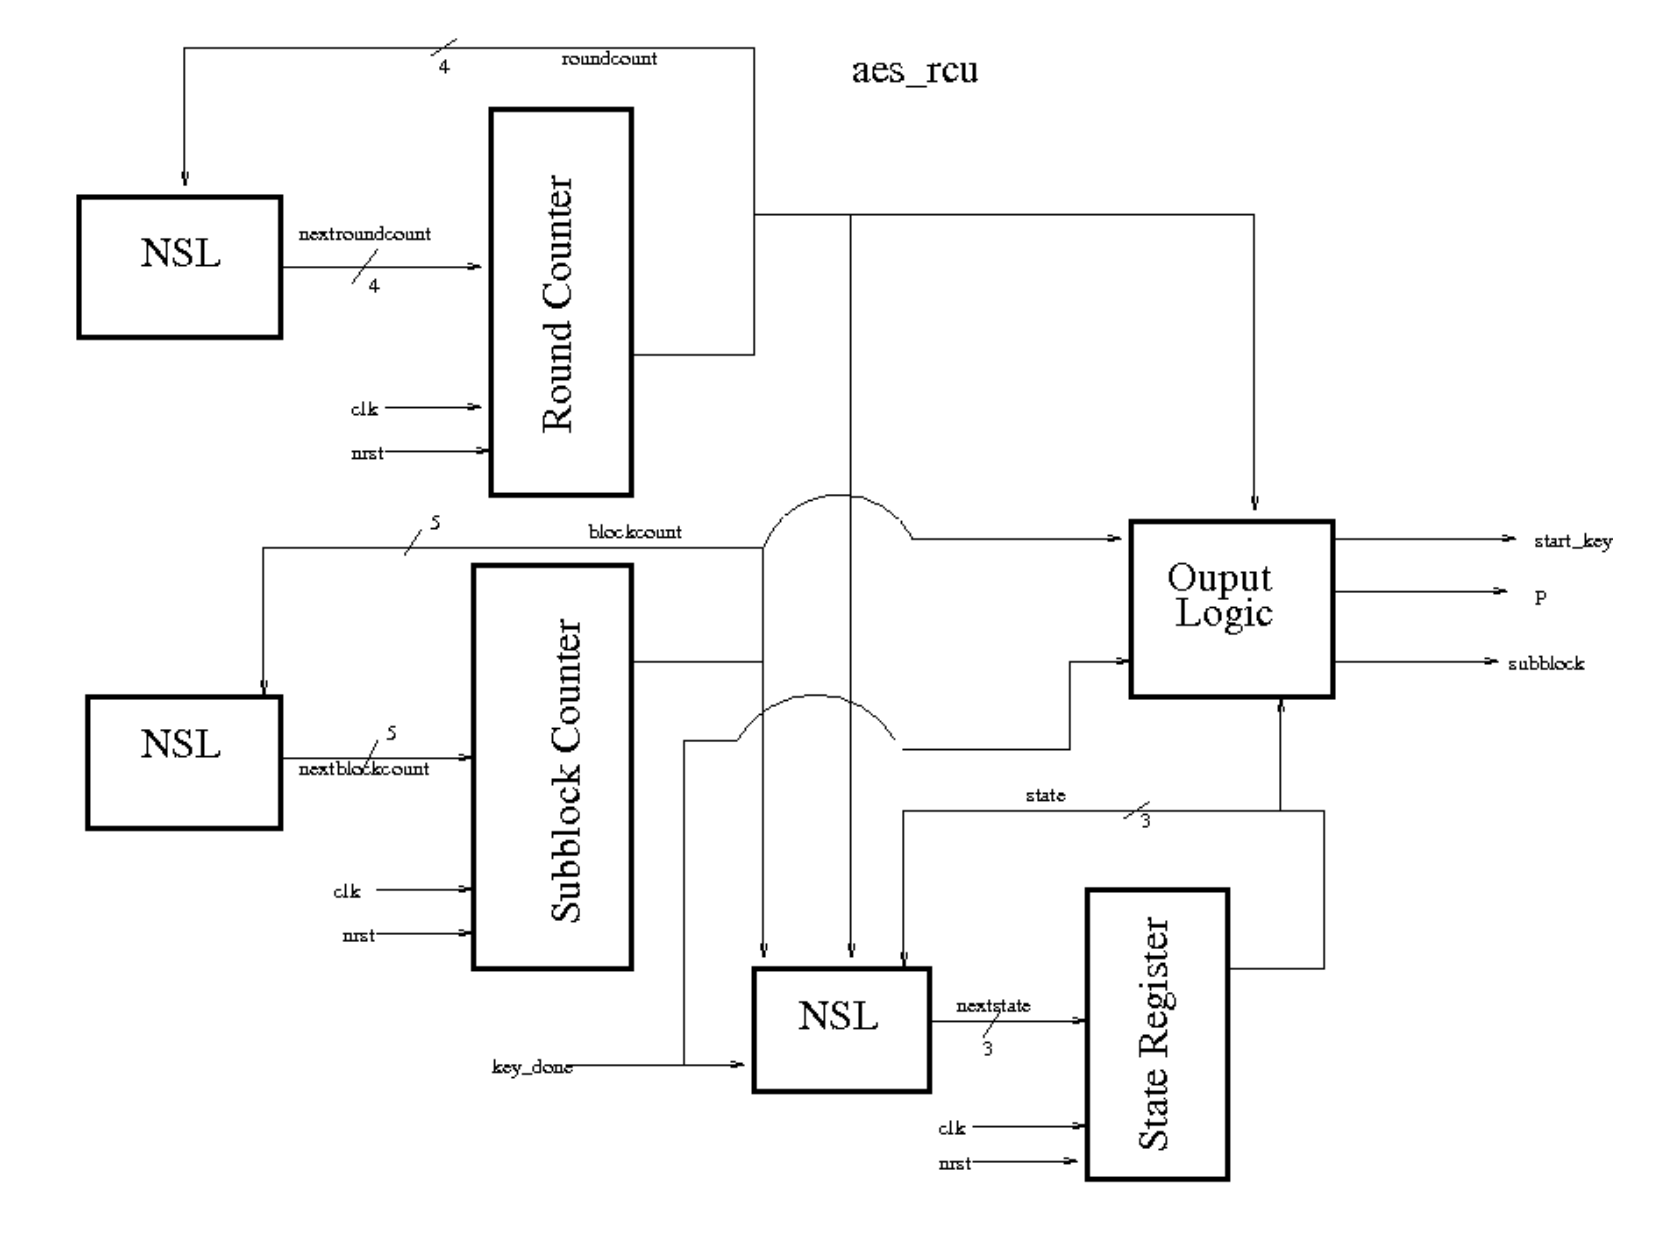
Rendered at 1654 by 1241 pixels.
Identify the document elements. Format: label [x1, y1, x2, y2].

picture [75, 37, 1613, 1184]
